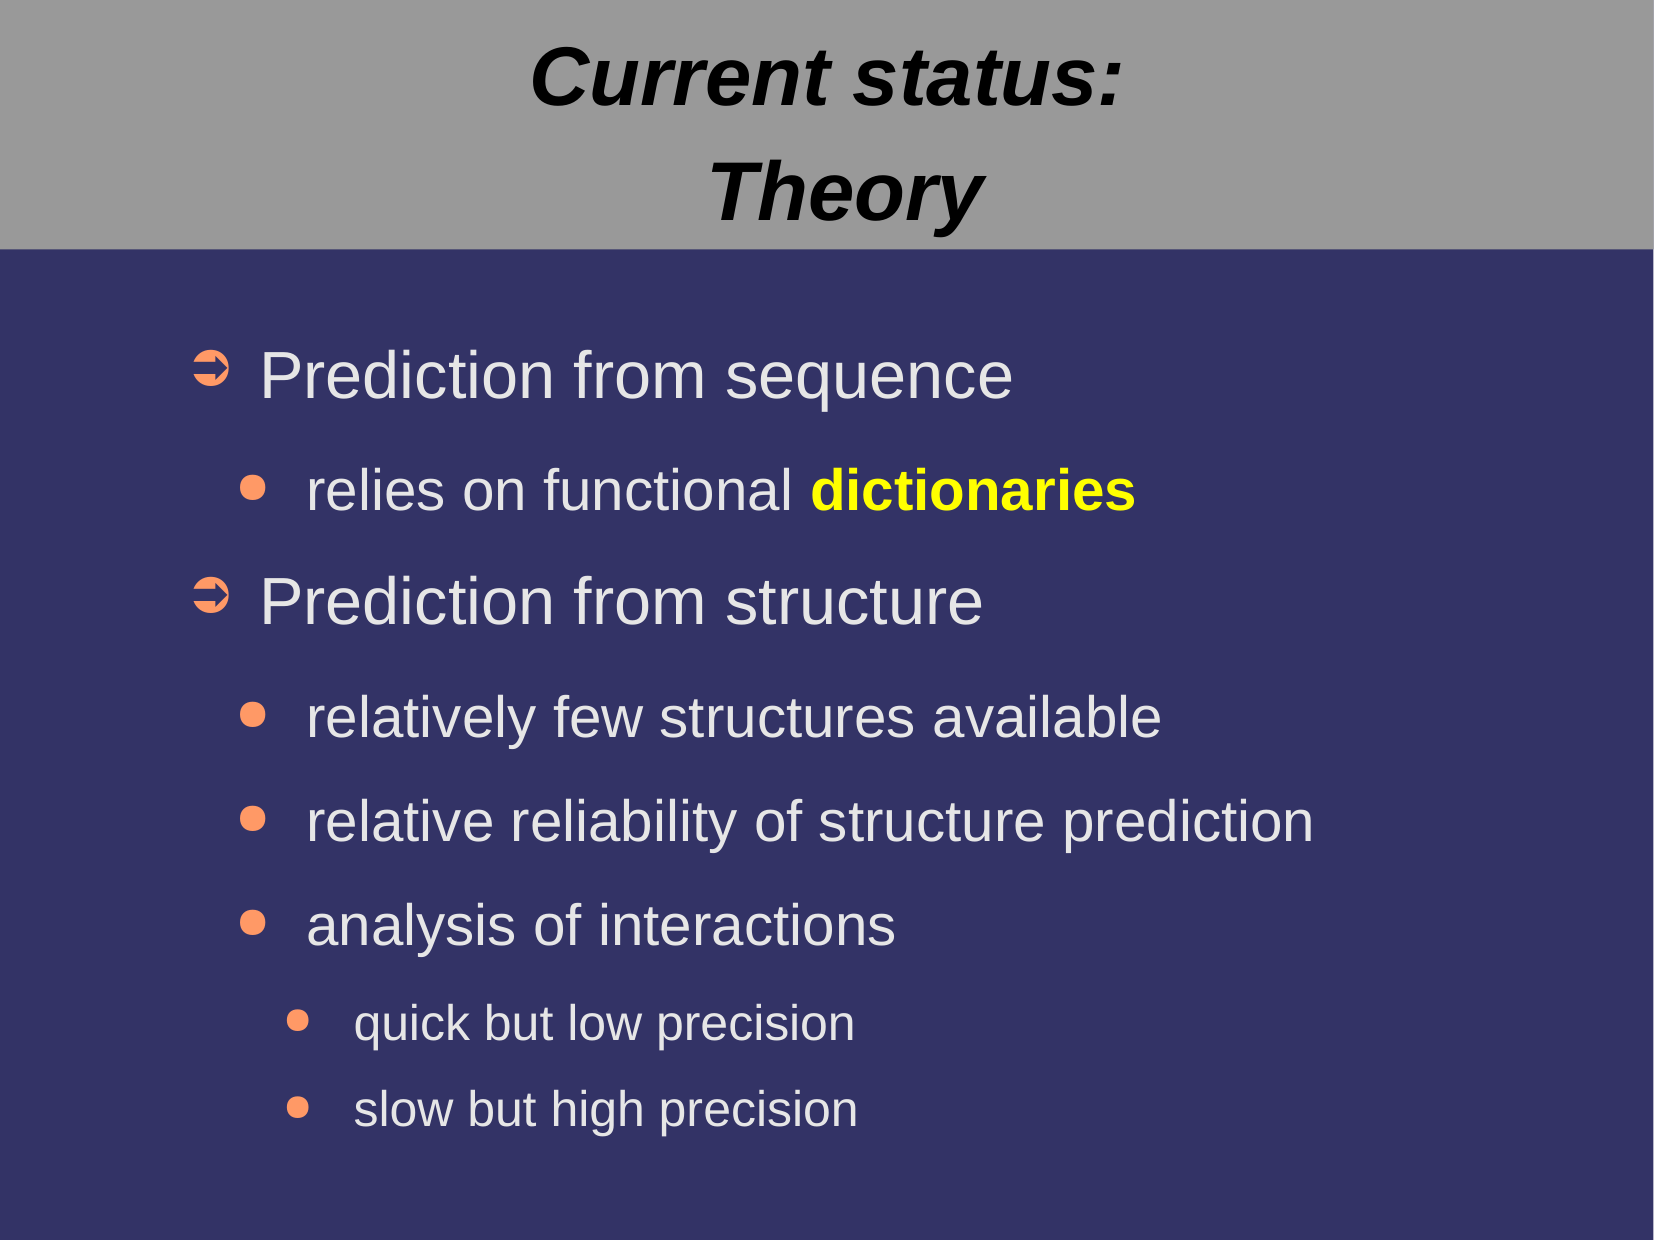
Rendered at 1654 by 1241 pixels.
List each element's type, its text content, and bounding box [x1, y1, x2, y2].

title Current status: Theory [121, 0, 1534, 248]
list Prediction from sequence relies on functional dictionaries Prediction from structure relatively few structures available relative reliability of structure prediction analysis of interactions quick but low precision slow but high precision [176, 319, 1568, 1185]
